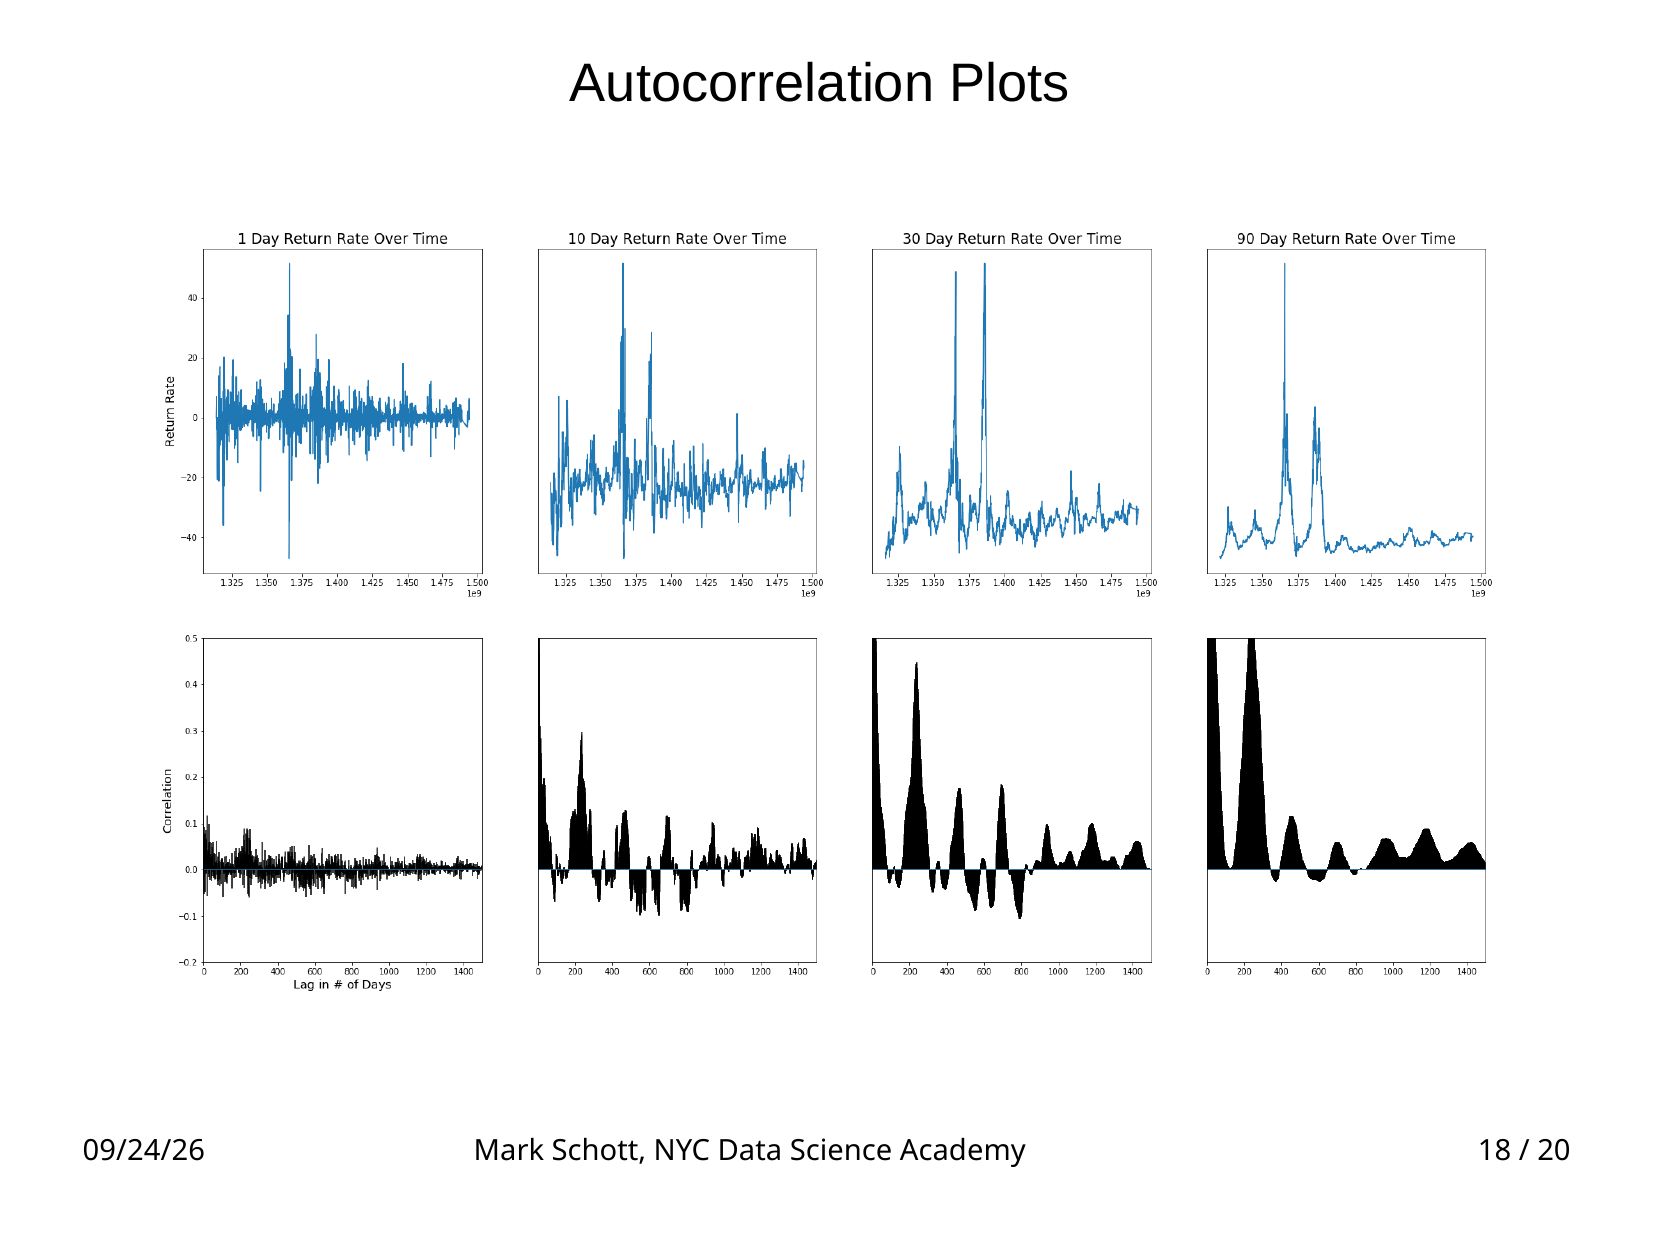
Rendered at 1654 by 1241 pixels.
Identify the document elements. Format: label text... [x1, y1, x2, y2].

picture [0, 135, 1651, 1081]
text_box Autocorrelation Plots [255, 45, 1336, 121]
